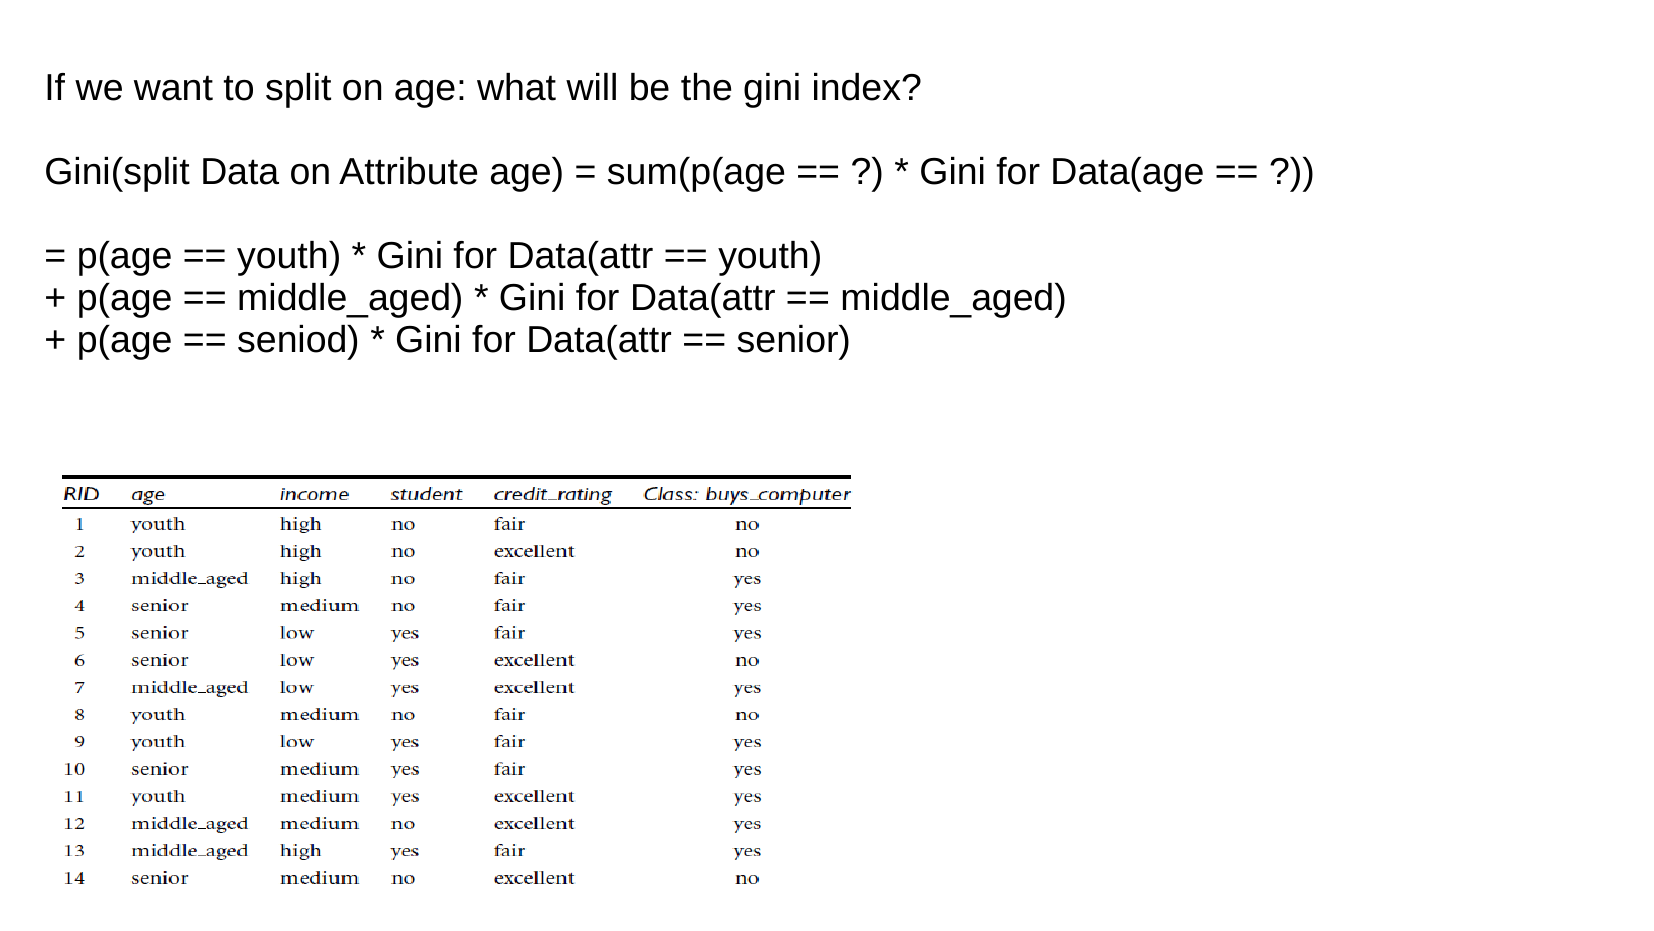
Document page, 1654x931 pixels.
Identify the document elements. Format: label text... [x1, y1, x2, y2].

text_box If we want to split on age: what will be the gini index? Gini(split Data on Attribute age) = sum(p(age == ?) * Gini for Data(age == ?)) = p(age == youth) * Gini for Data(attr == youth) + p(age == middle_aged) * Gini for Data(attr == middle_aged) + p(age == seniod) * Gini for Data(attr == senior) [29, 59, 1447, 368]
picture [57, 469, 857, 886]
